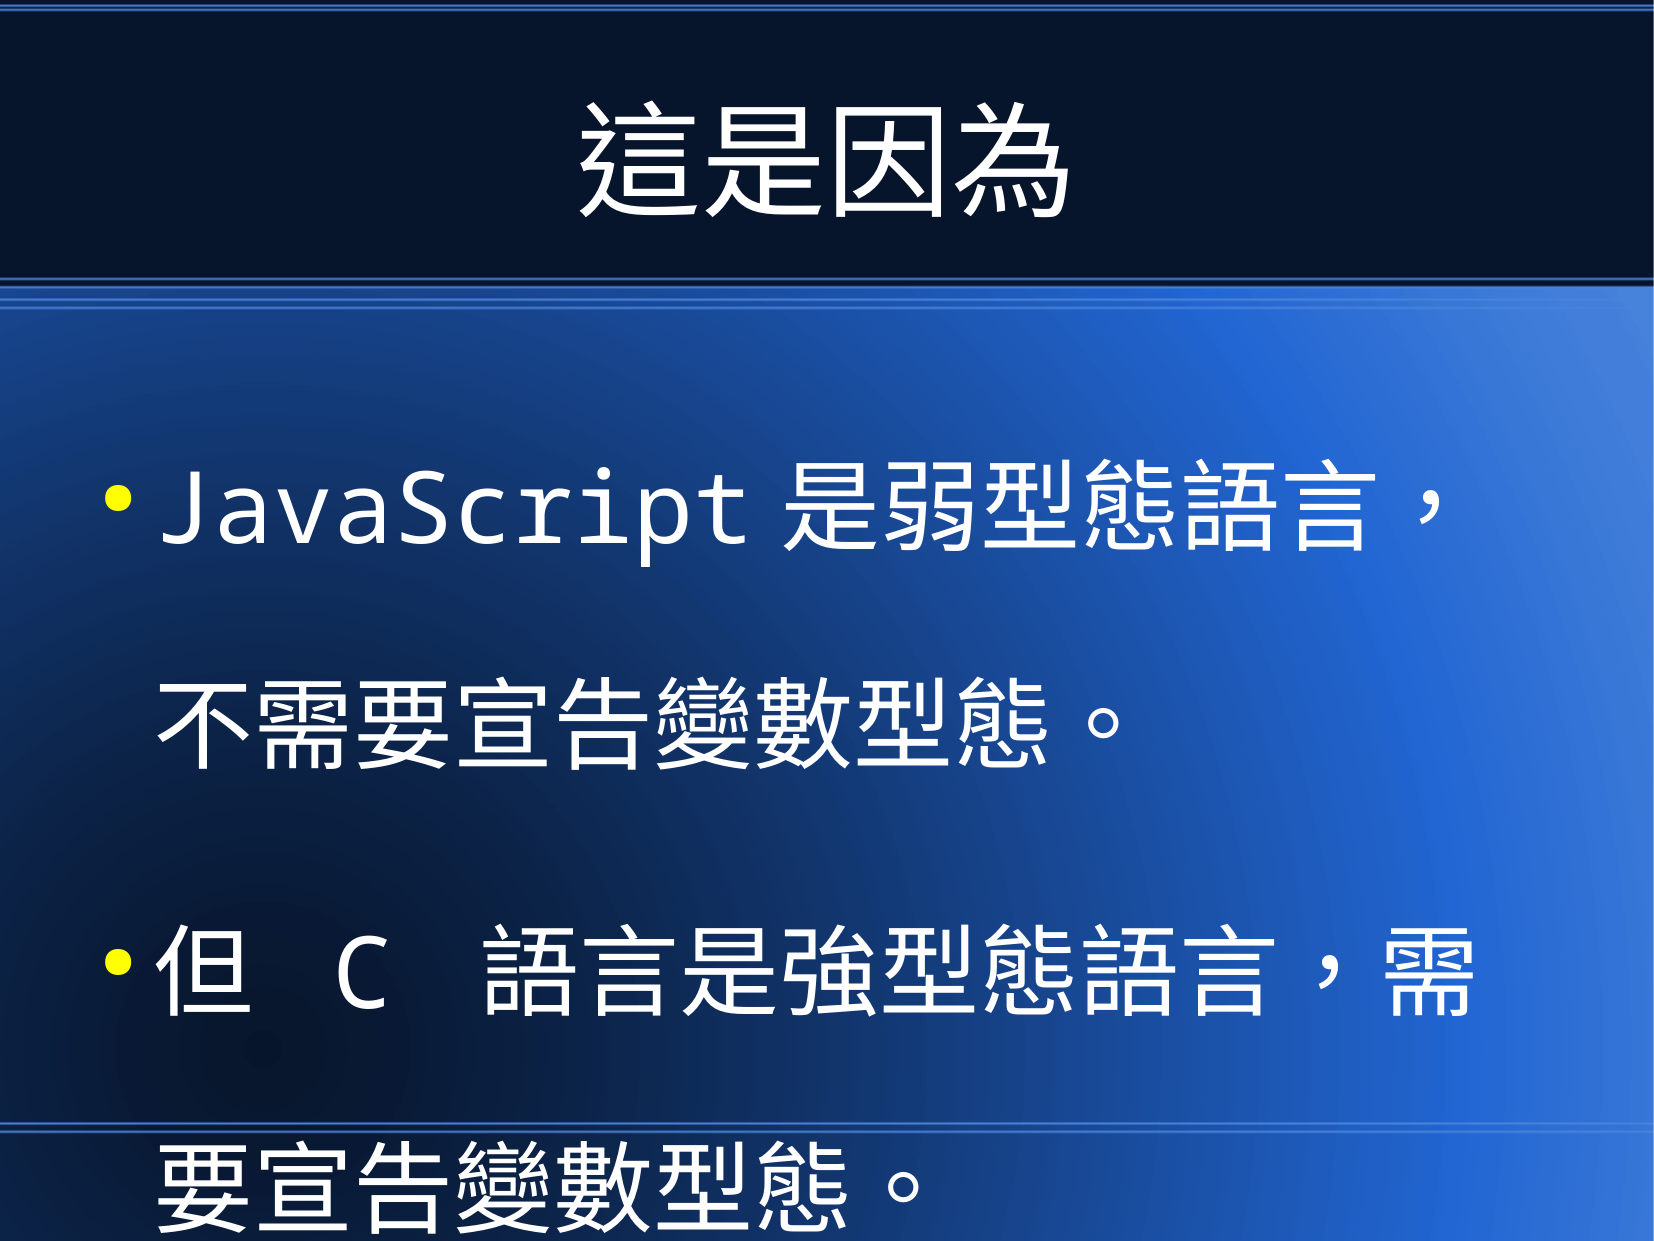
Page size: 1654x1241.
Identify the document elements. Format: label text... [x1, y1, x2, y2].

title 這是因為 [82, 49, 1571, 257]
picture [0, 0, 1654, 1241]
list JavaScript是弱型態語言，不需要宣告變數型態。 但 C 語言是強型態語言，需要宣告變數型態。 [82, 355, 1571, 1241]
